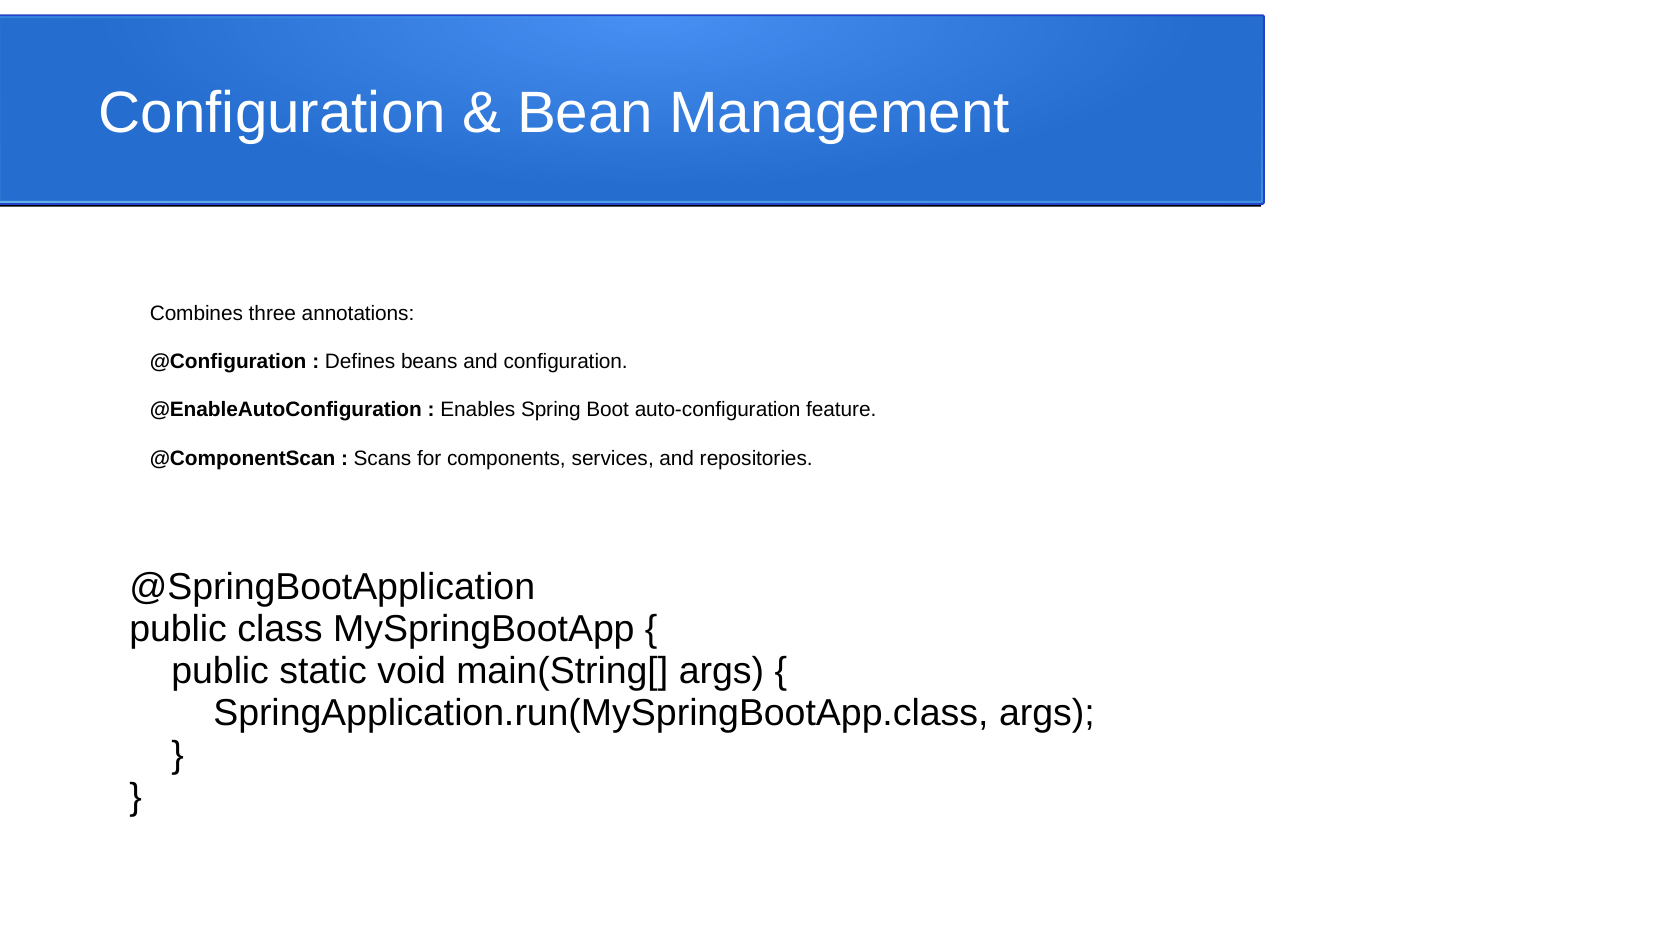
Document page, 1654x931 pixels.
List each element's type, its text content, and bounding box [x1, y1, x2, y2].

text_box Combines three annotations: @Configuration : Defines beans and configuration. @EnableAutoConfiguration : Enables Spring Boot auto-configuration feature. @ComponentScan : Scans for components, services, and repositories. [135, 294, 948, 526]
text_box @SpringBootApplication public class MySpringBootApp { public static void main(String[] args) { SpringApplication.run(MySpringBootApp.class, args); } } [114, 558, 1111, 826]
title Configuration & Bean Management [82, 35, 1235, 189]
